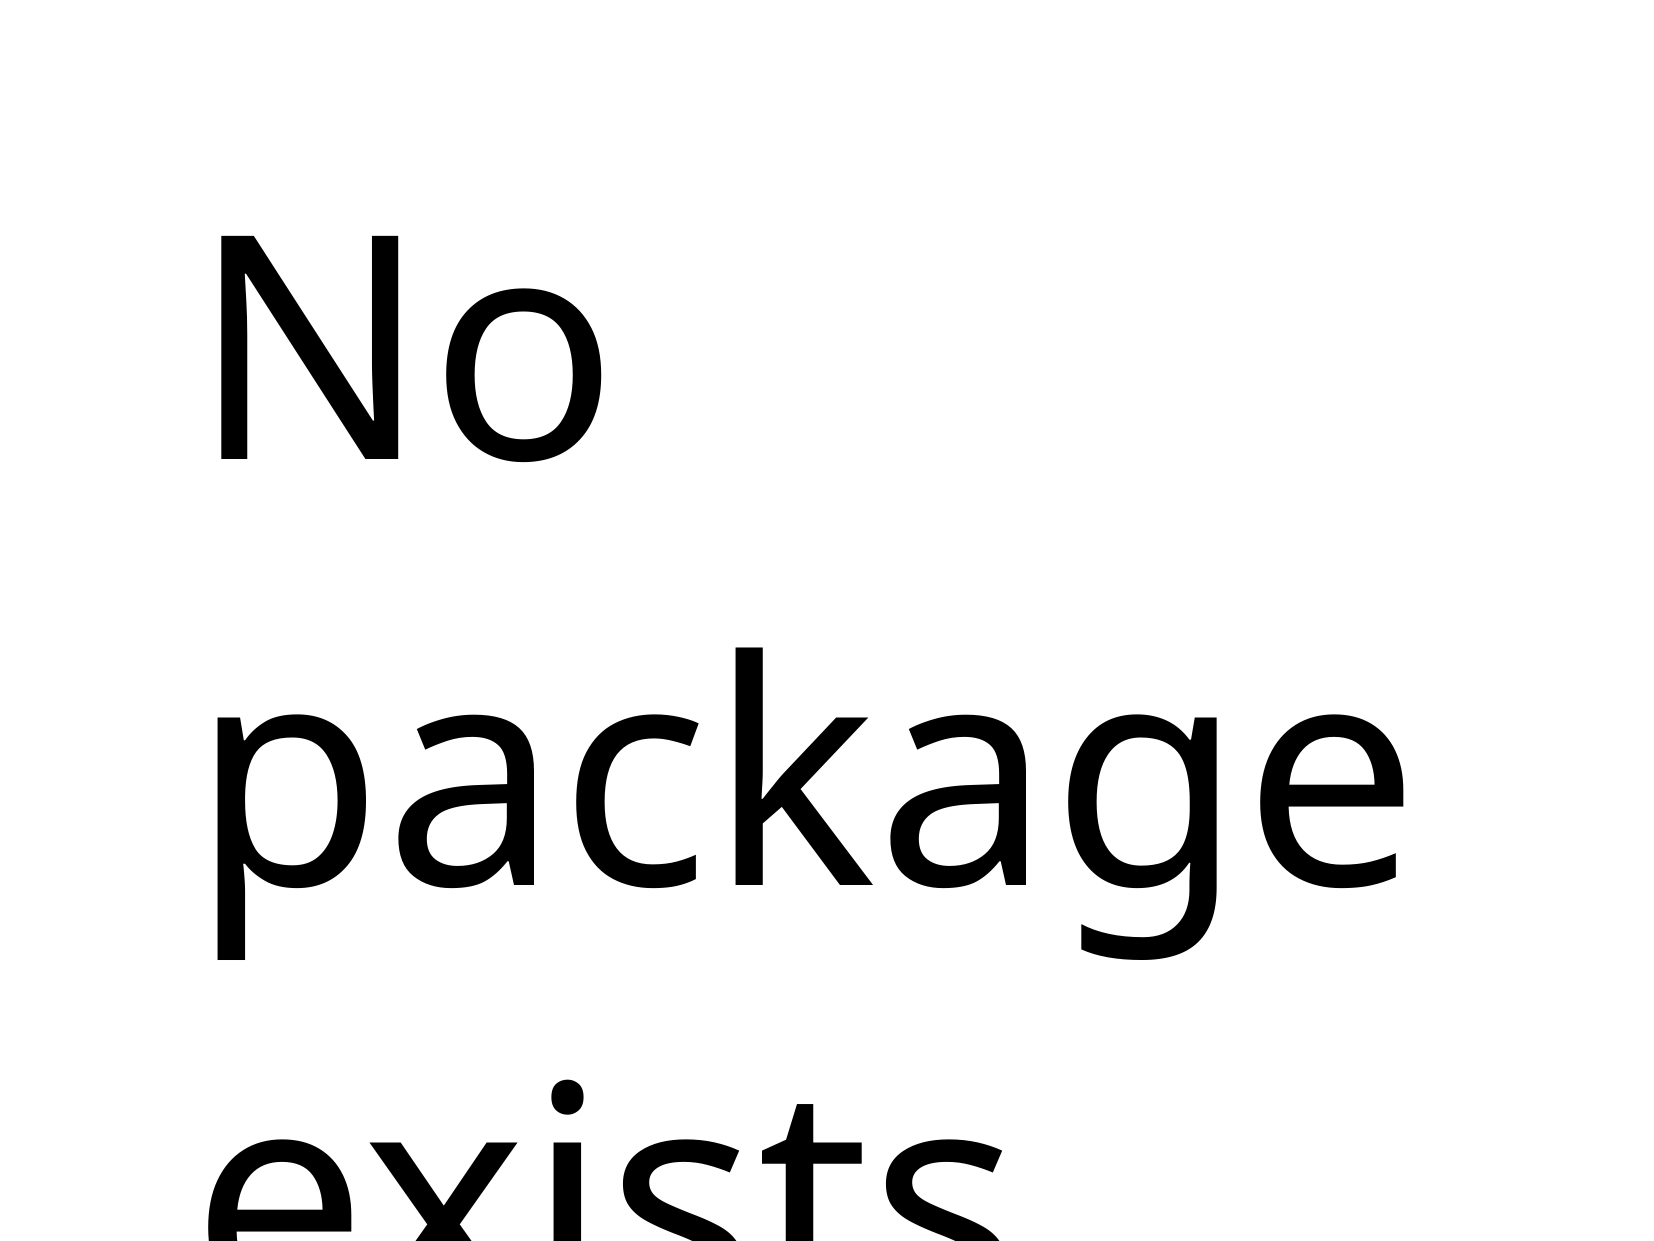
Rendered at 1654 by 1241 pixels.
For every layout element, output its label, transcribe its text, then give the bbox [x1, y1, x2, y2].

text_box No package exists [177, 118, 1459, 1123]
